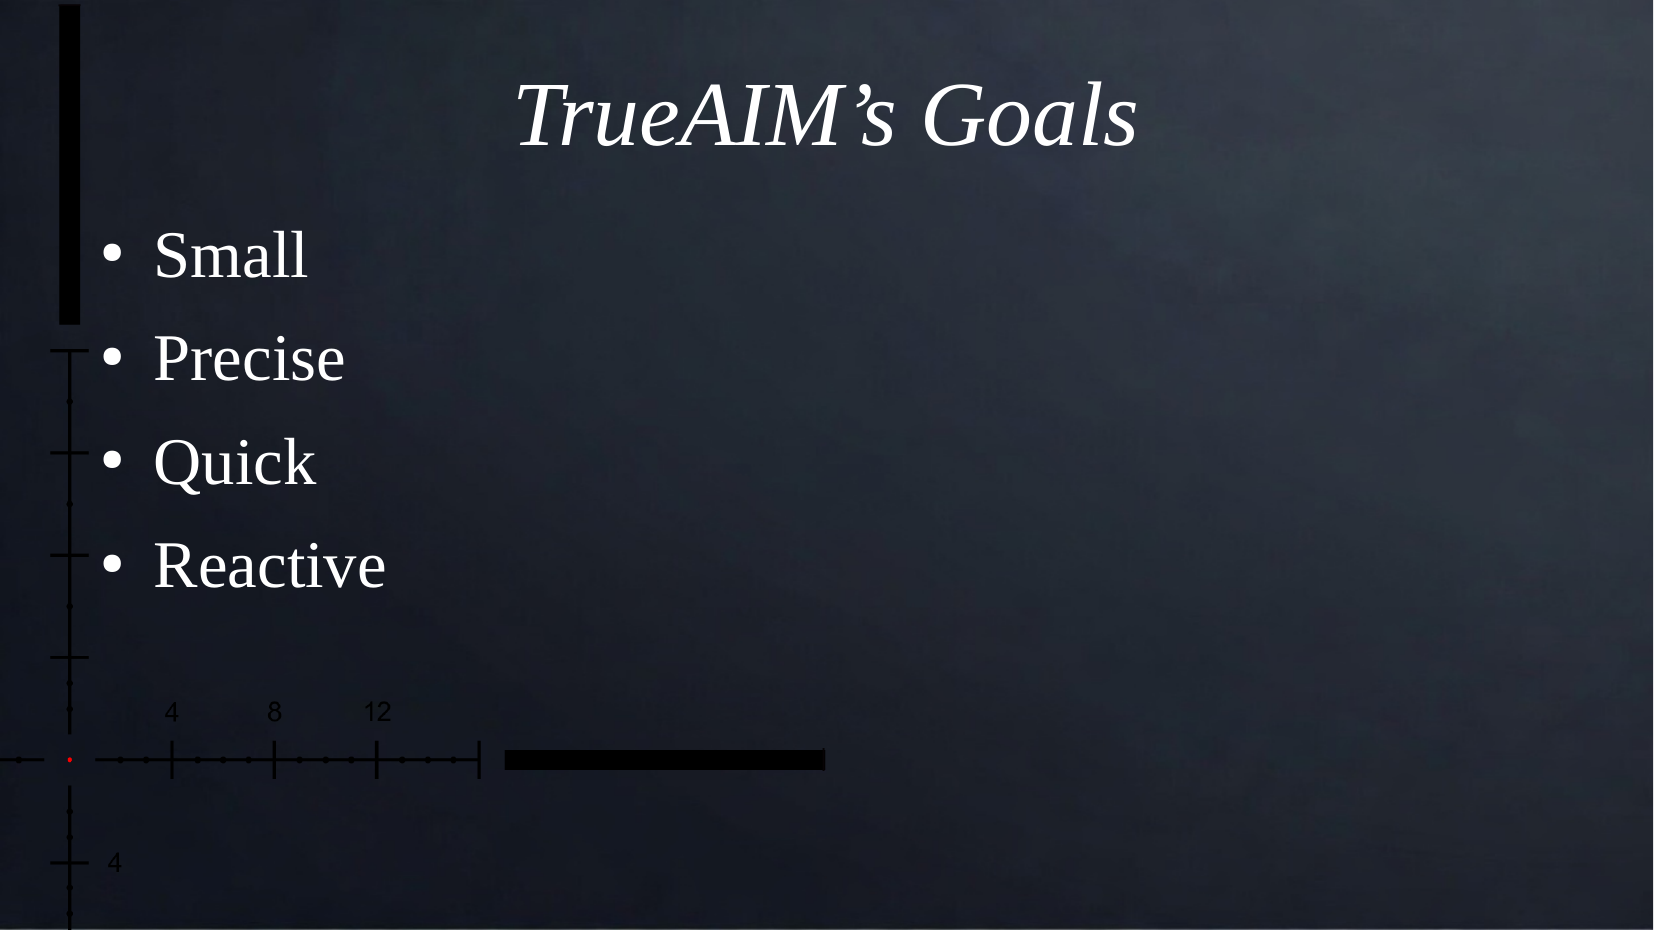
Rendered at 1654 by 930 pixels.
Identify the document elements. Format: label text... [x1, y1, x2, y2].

list Small Precise Quick Reactive [82, 217, 1571, 757]
picture [0, 0, 1654, 930]
title TrueAIM’s Goals [82, 37, 1571, 193]
